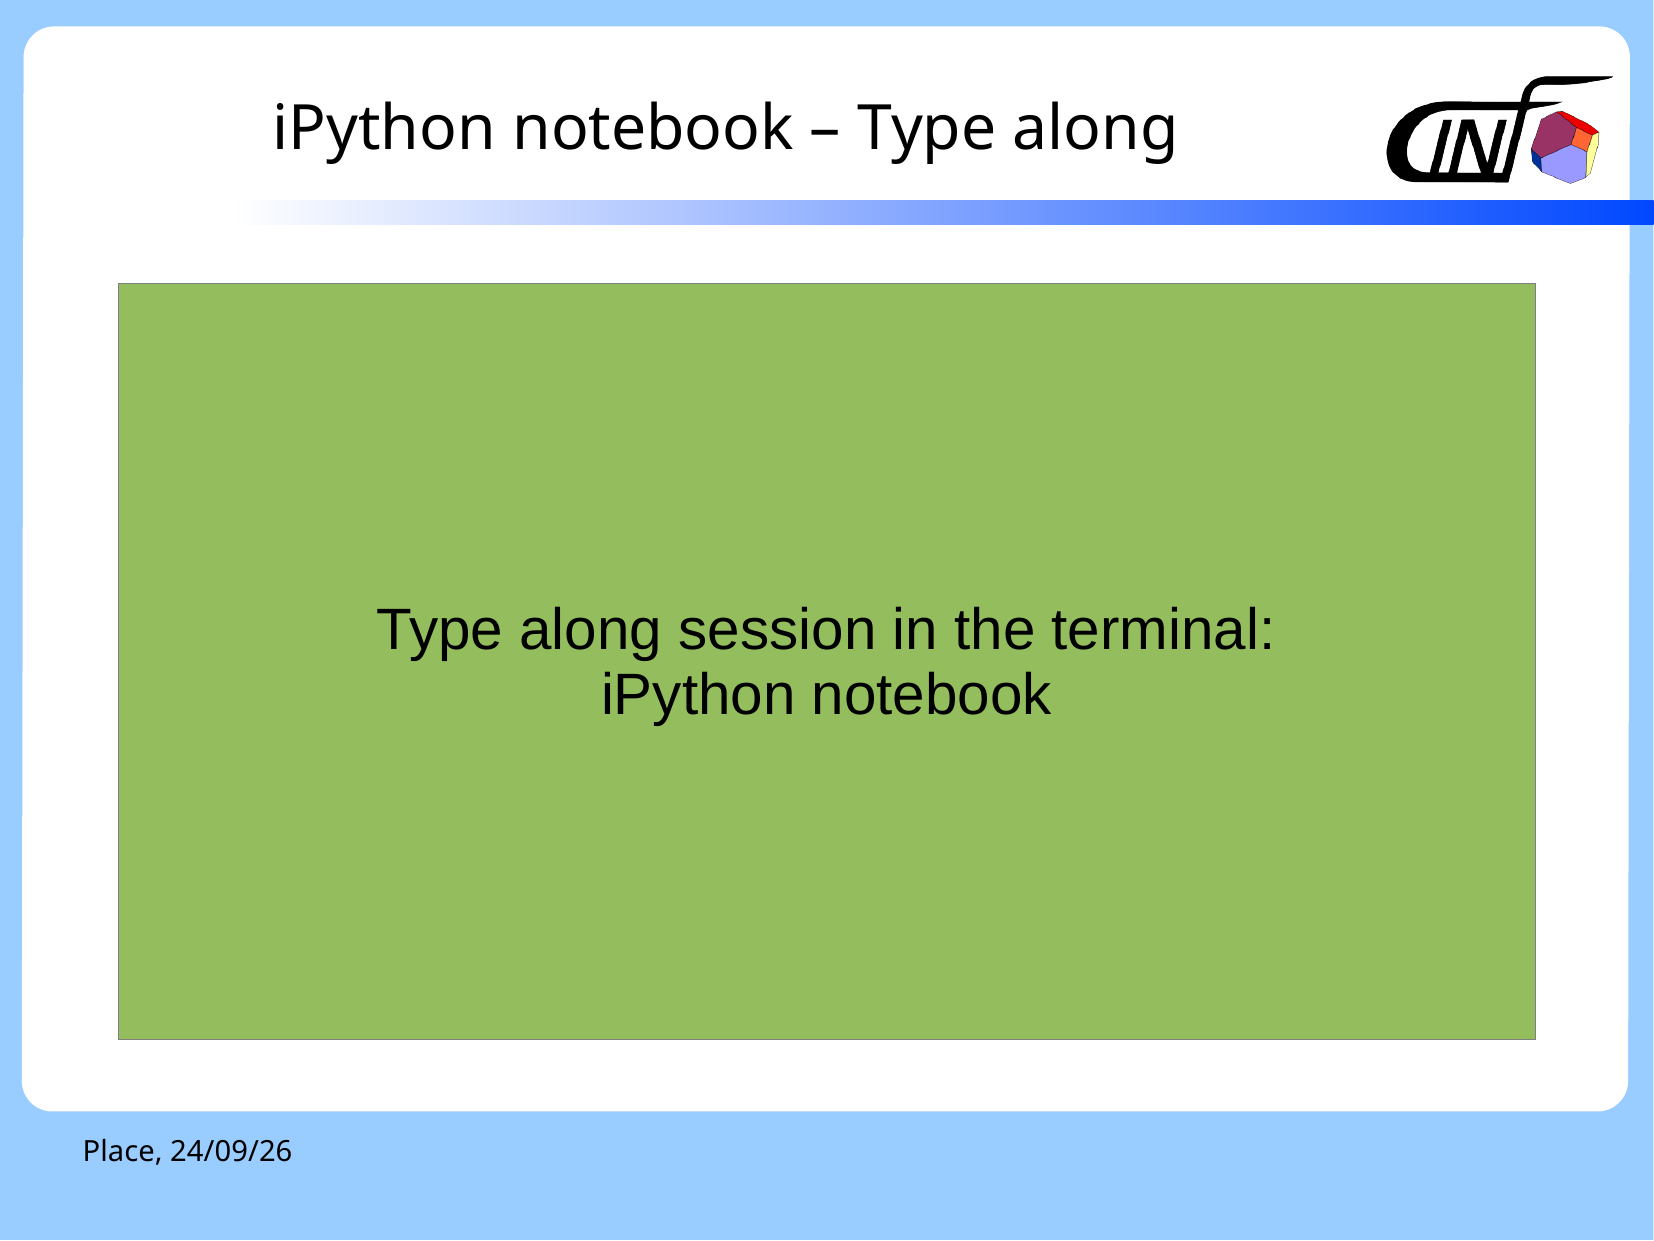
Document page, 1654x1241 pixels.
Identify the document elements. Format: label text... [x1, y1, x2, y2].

text_box Type along session in the terminal: iPython notebook [118, 283, 1536, 1040]
picture [1386, 76, 1613, 184]
title iPython notebook – Type along [82, 49, 1371, 201]
